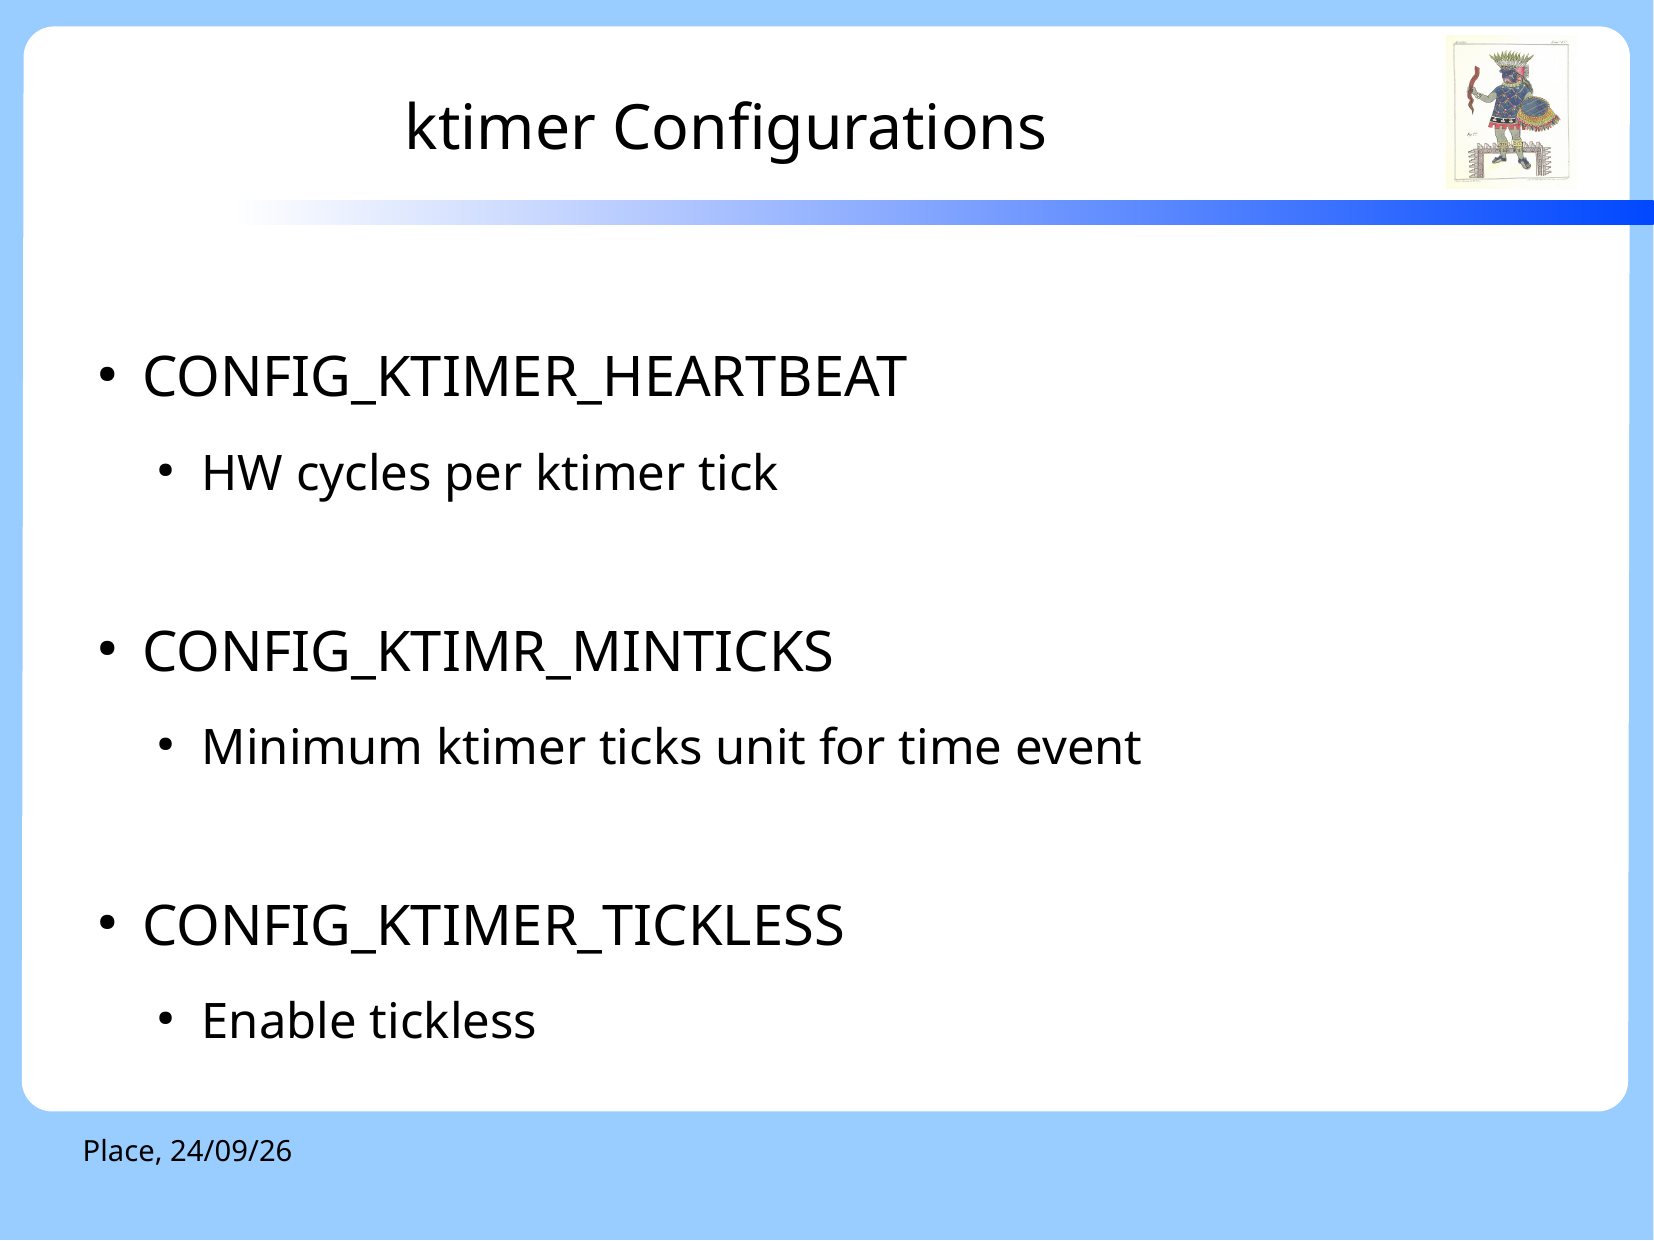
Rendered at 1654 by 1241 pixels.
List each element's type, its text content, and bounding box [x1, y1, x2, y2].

title ktimer Configurations [82, 49, 1371, 201]
picture [1446, 35, 1577, 189]
list CONFIG_KTIMER_HEARTBEAT HW cycles per ktimer tick CONFIG_KTIMR_MINTICKS Minimum ktimer ticks unit for time event CONFIG_KTIMER_TICKLESS Enable tickless [82, 236, 1571, 1055]
